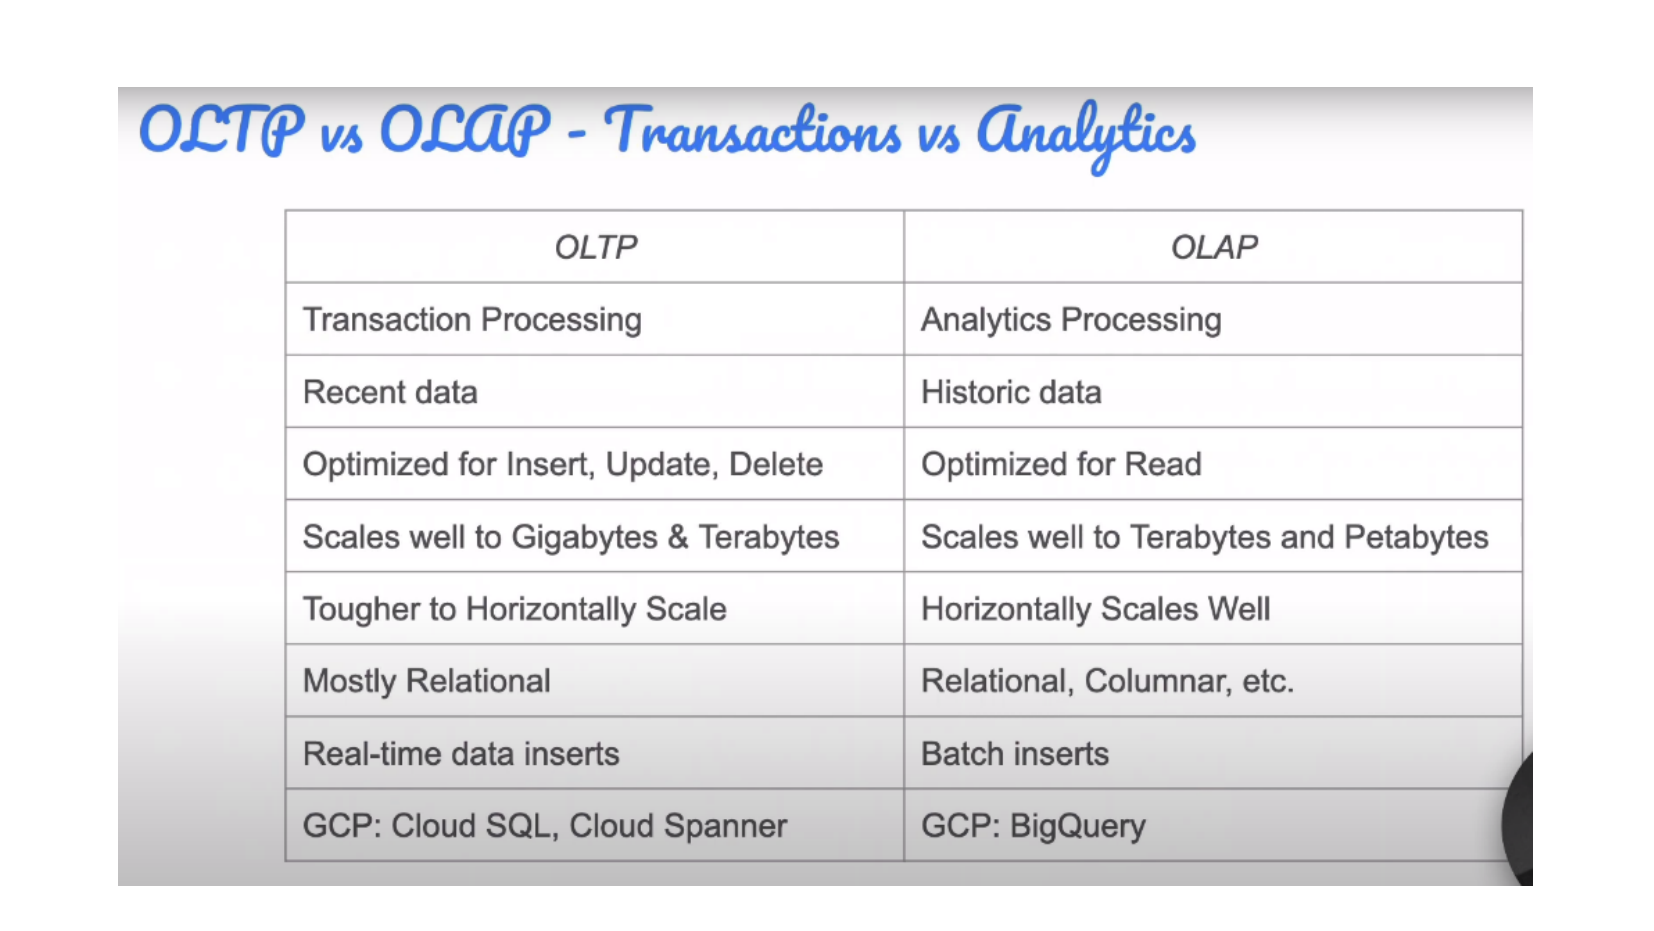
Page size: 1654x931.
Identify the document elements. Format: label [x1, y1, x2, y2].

picture [118, 87, 1533, 886]
